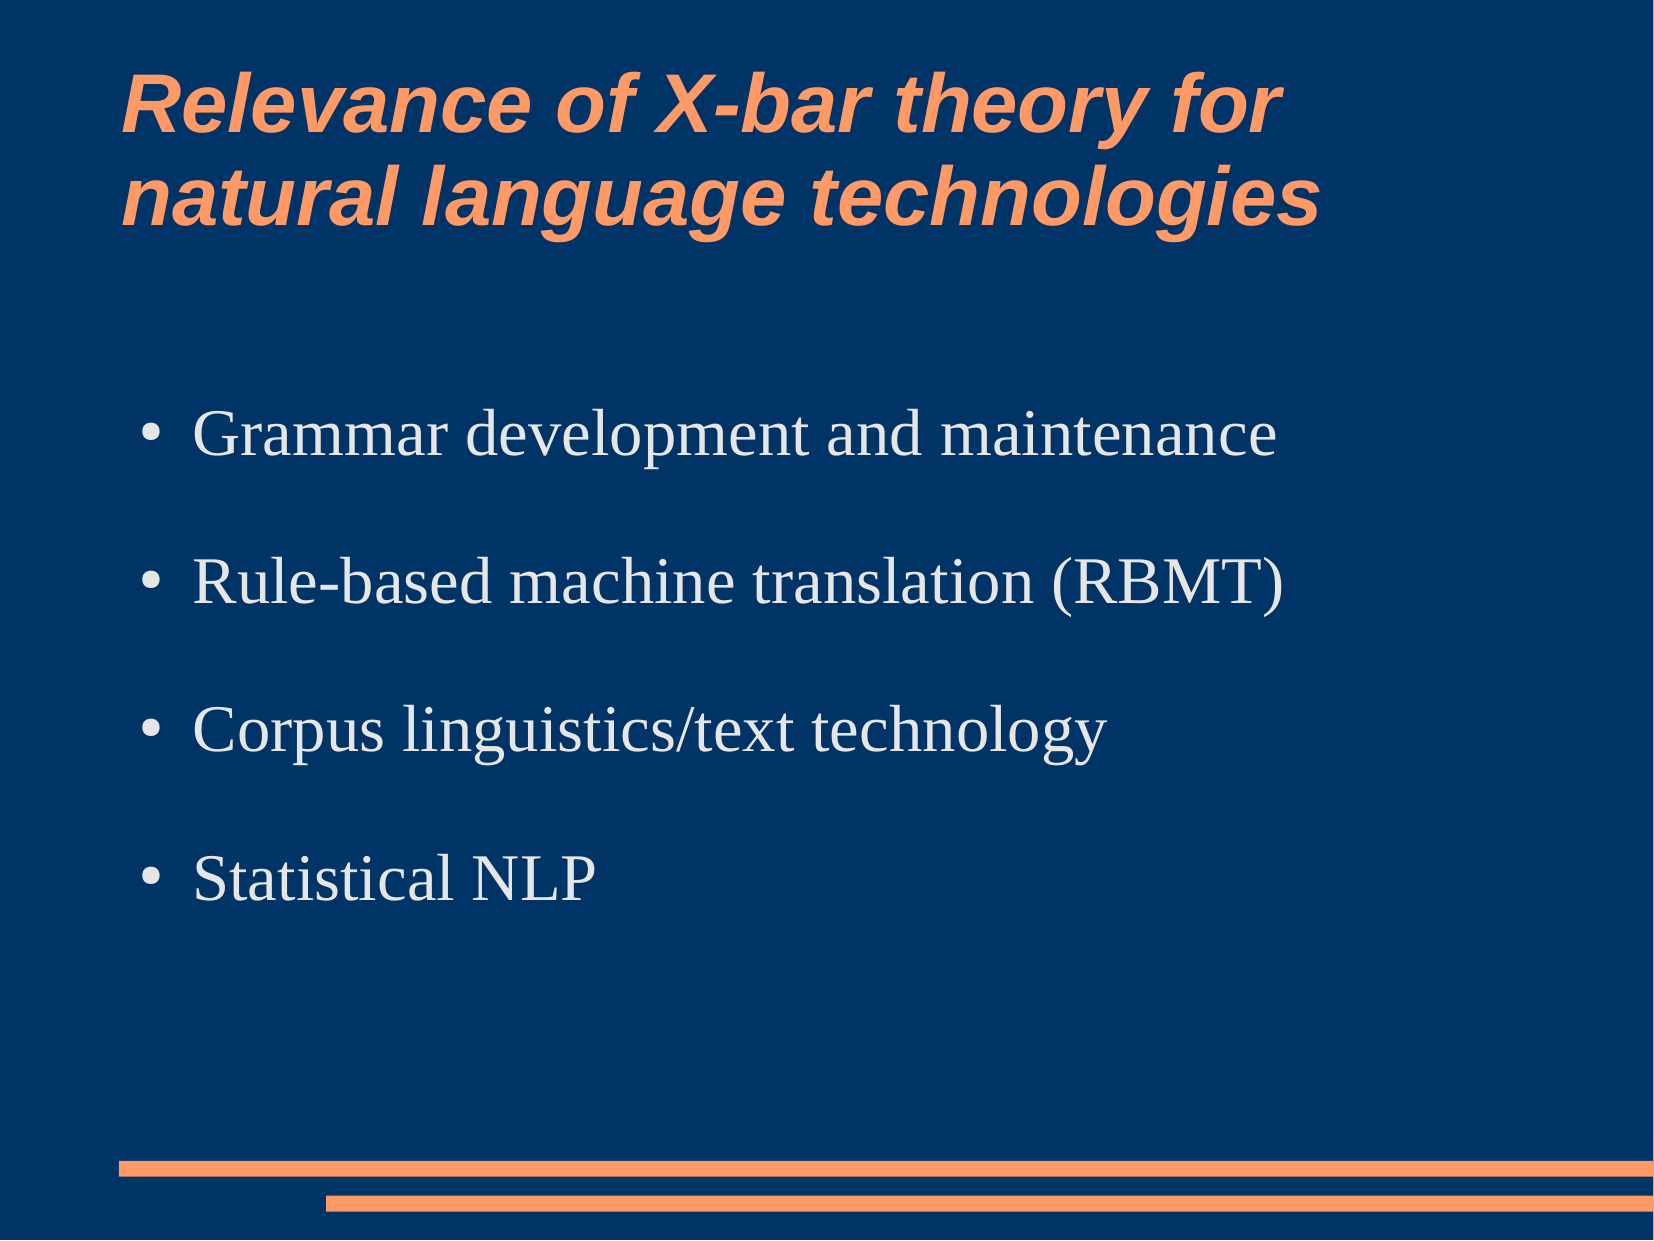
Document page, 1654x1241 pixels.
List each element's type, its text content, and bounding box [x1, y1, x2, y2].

list Grammar development and maintenance Rule-based machine translation (RBMT) Corpus linguistics/text technology Statistical NLP [121, 322, 1561, 1132]
title Relevance of X-bar theory for natural language technologies [121, 46, 1534, 254]
